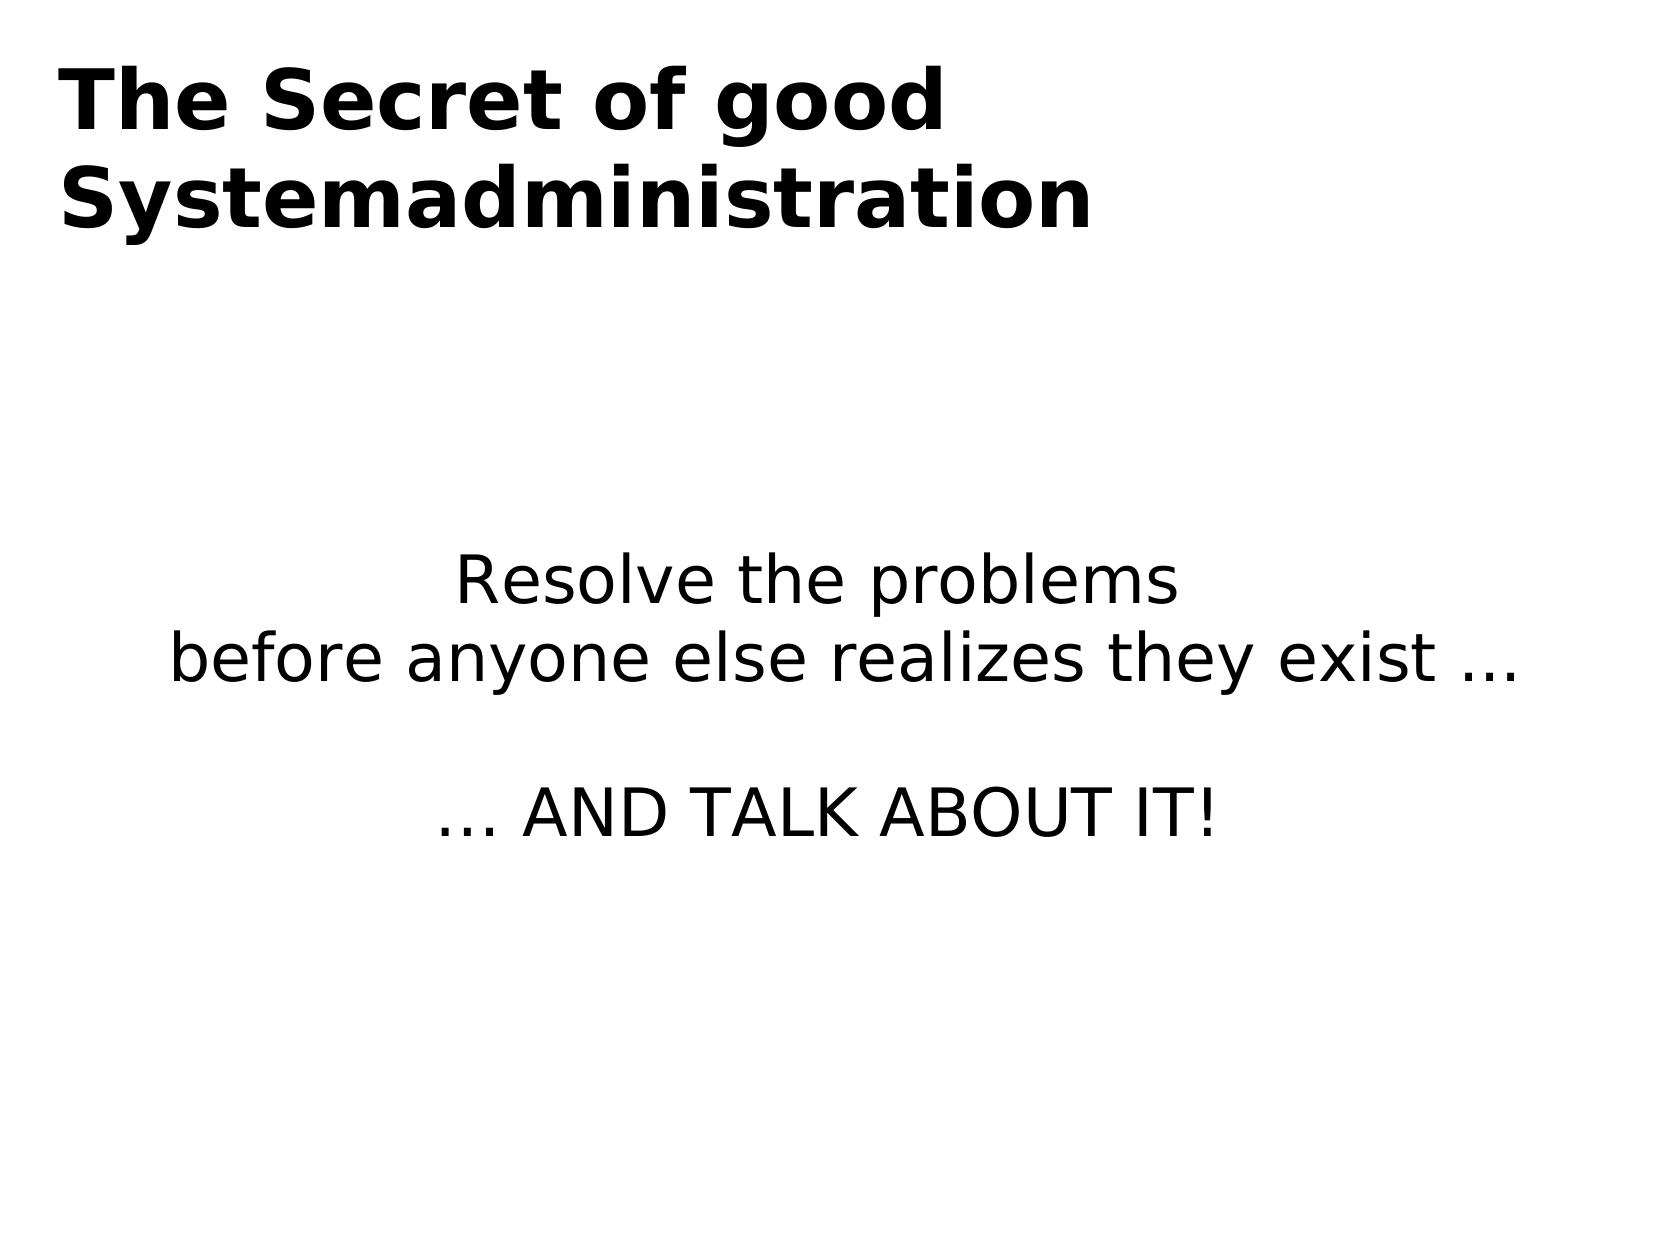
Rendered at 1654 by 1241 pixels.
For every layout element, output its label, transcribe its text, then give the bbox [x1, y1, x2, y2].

subtitle Resolve the problems before anyone else realizes they exist ... … AND TALK ABOUT IT! [50, 295, 1571, 1099]
title The Secret of good Systemadministration [59, 52, 1607, 247]
